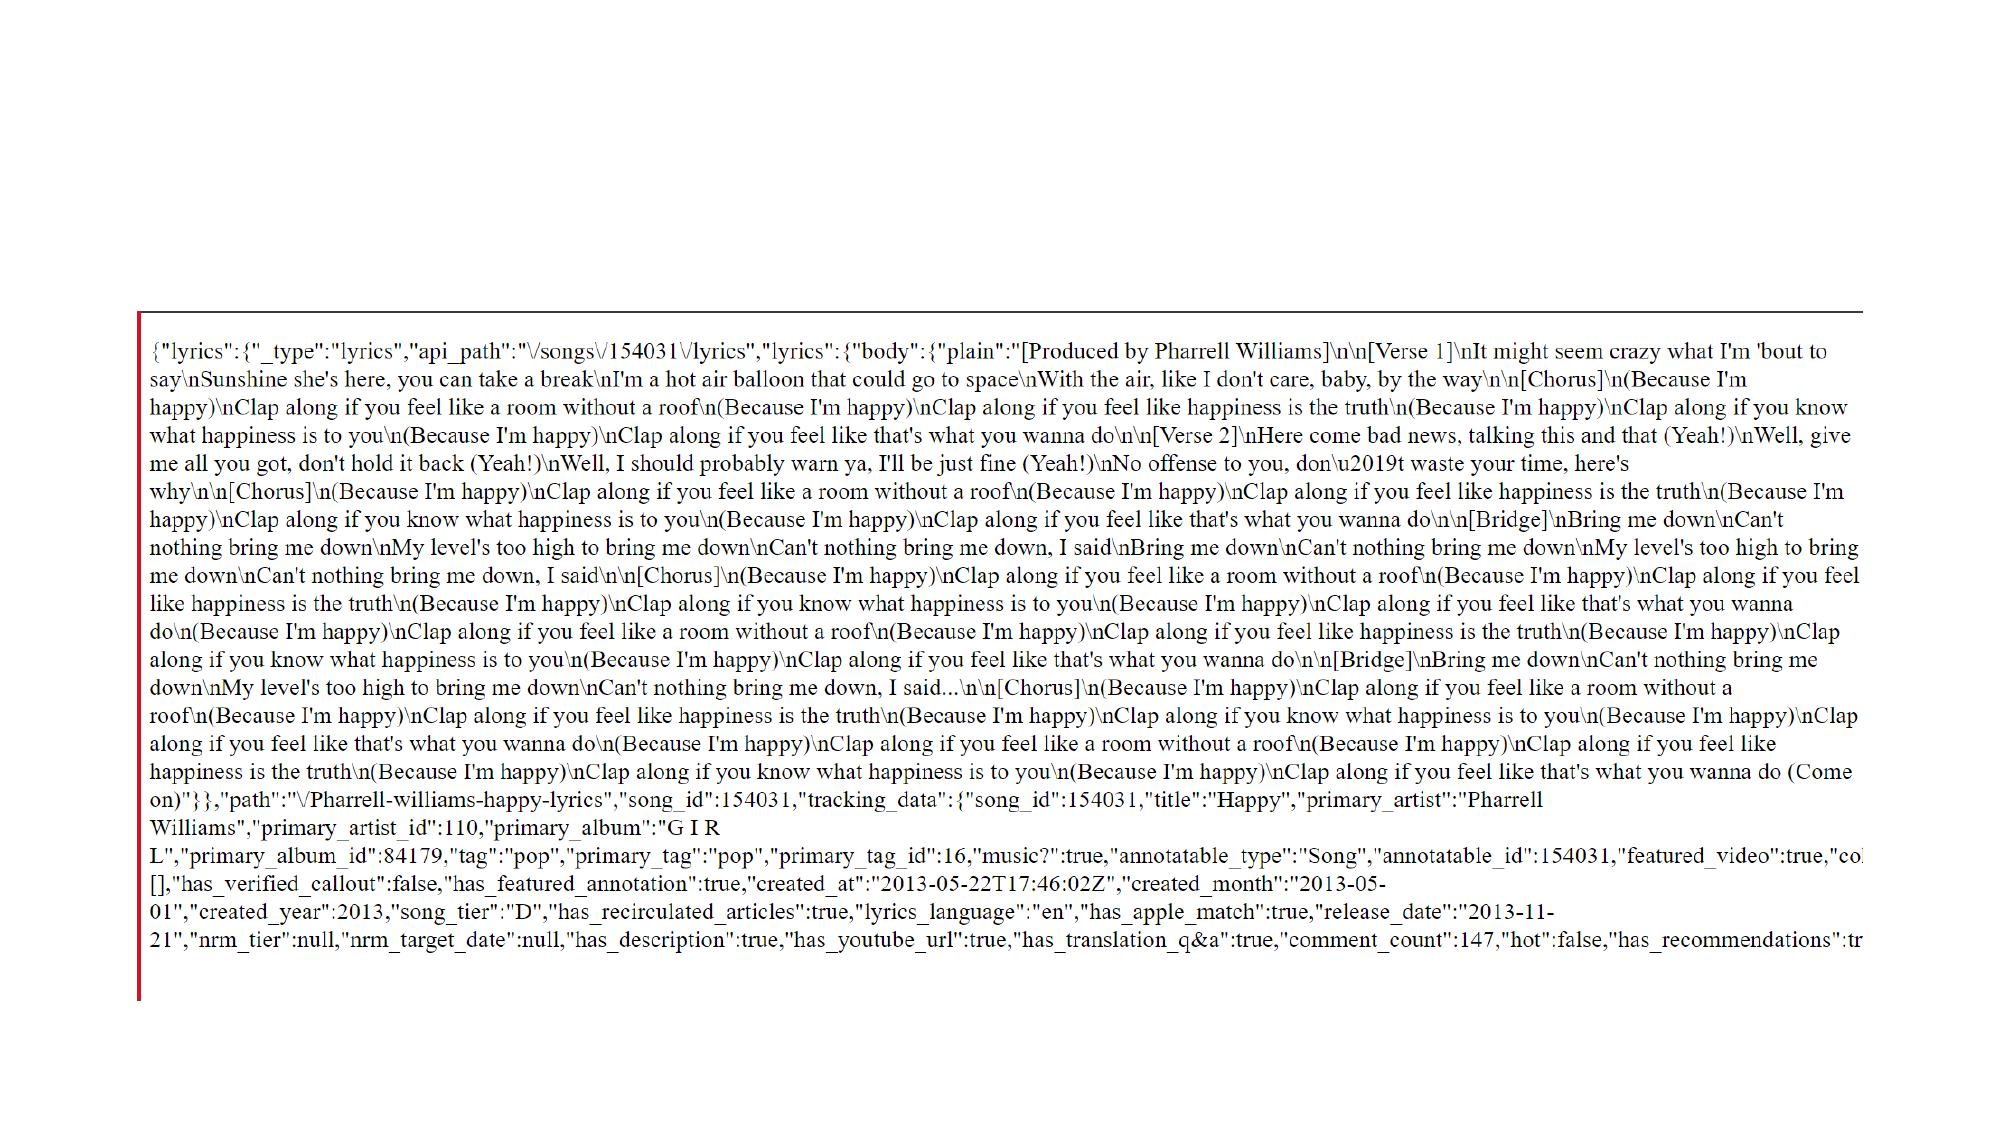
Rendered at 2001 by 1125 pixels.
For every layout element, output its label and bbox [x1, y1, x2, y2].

picture [137, 311, 1863, 1001]
